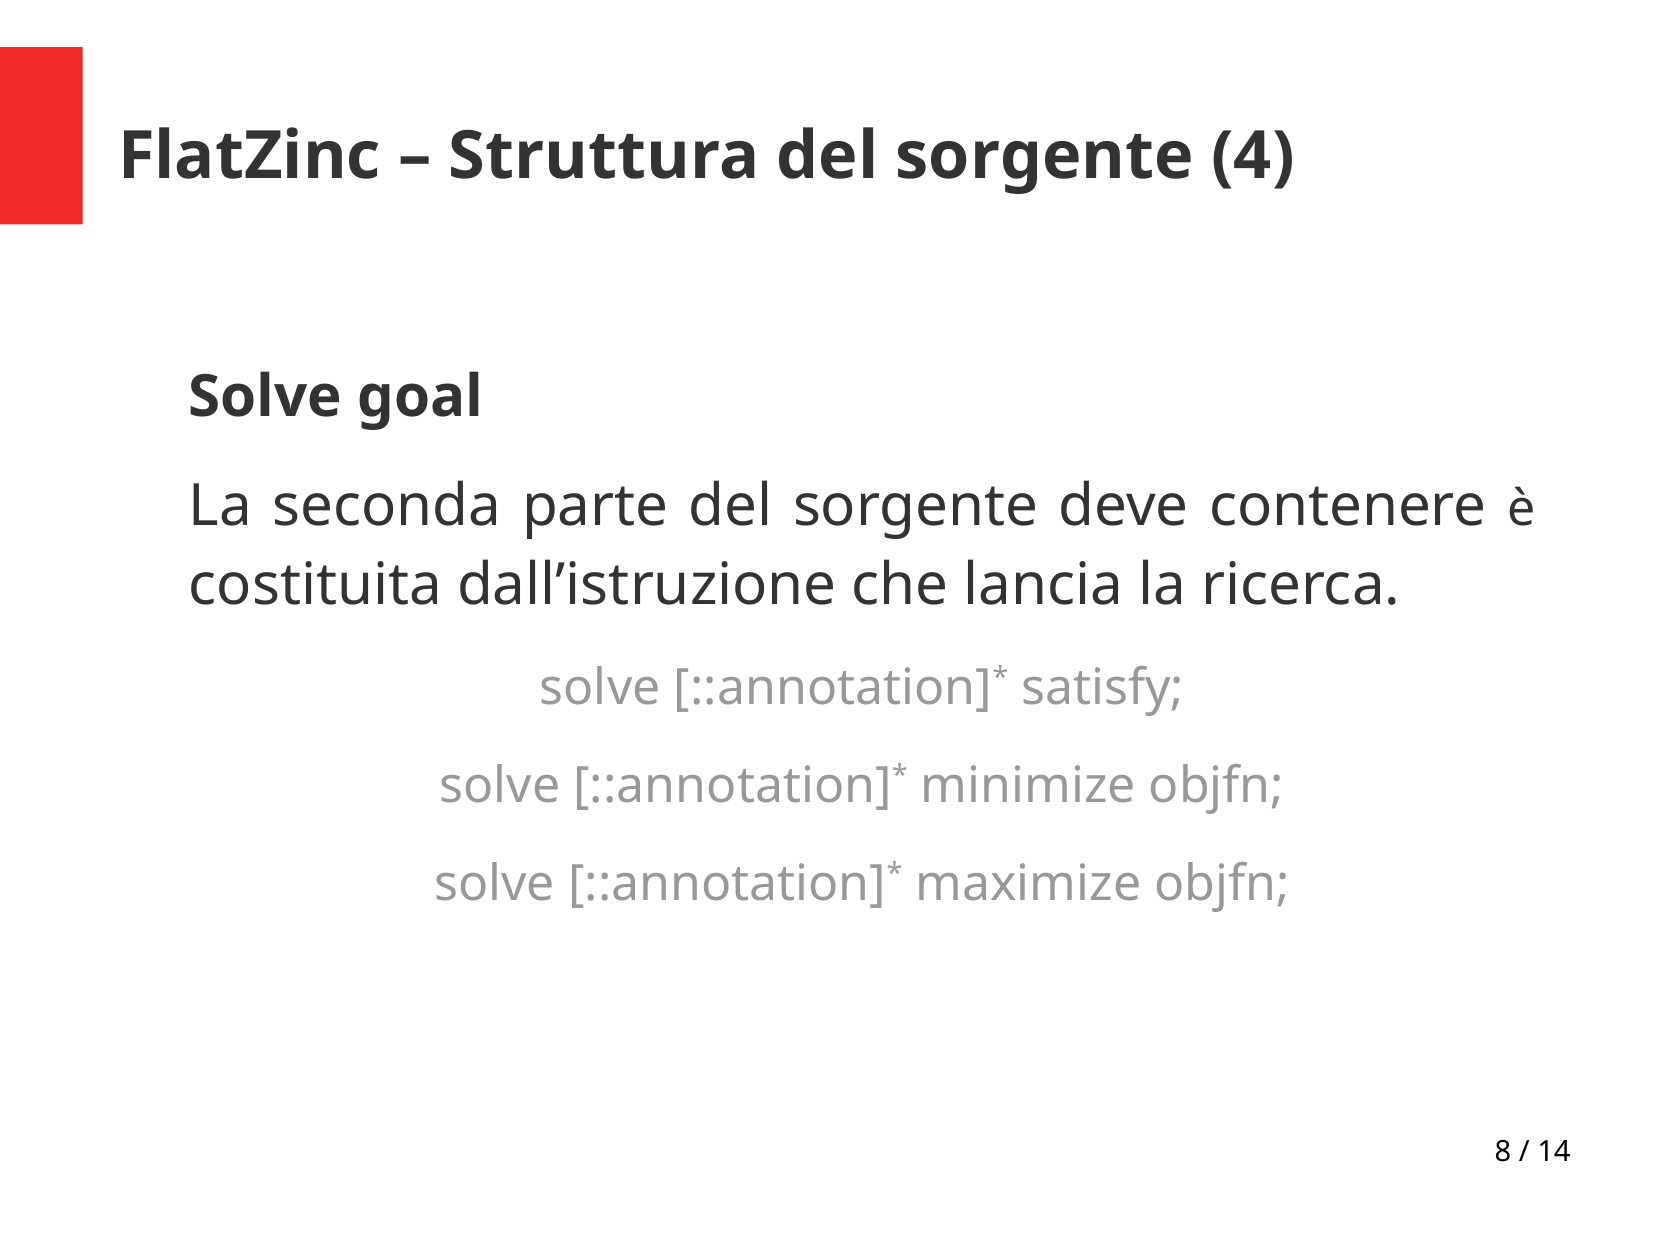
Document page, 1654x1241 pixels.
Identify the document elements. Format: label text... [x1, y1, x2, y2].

list Solve goal La seconda parte del sorgente deve contenere è costituita dall’istruzione che lancia la ricerca. solve [::annotation]* satisfy; solve [::annotation]* minimize objfn; solve [::annotation]* maximize objfn; [118, 354, 1536, 1074]
title FlatZinc – Struttura del sorgente (4) [118, 49, 1571, 257]
